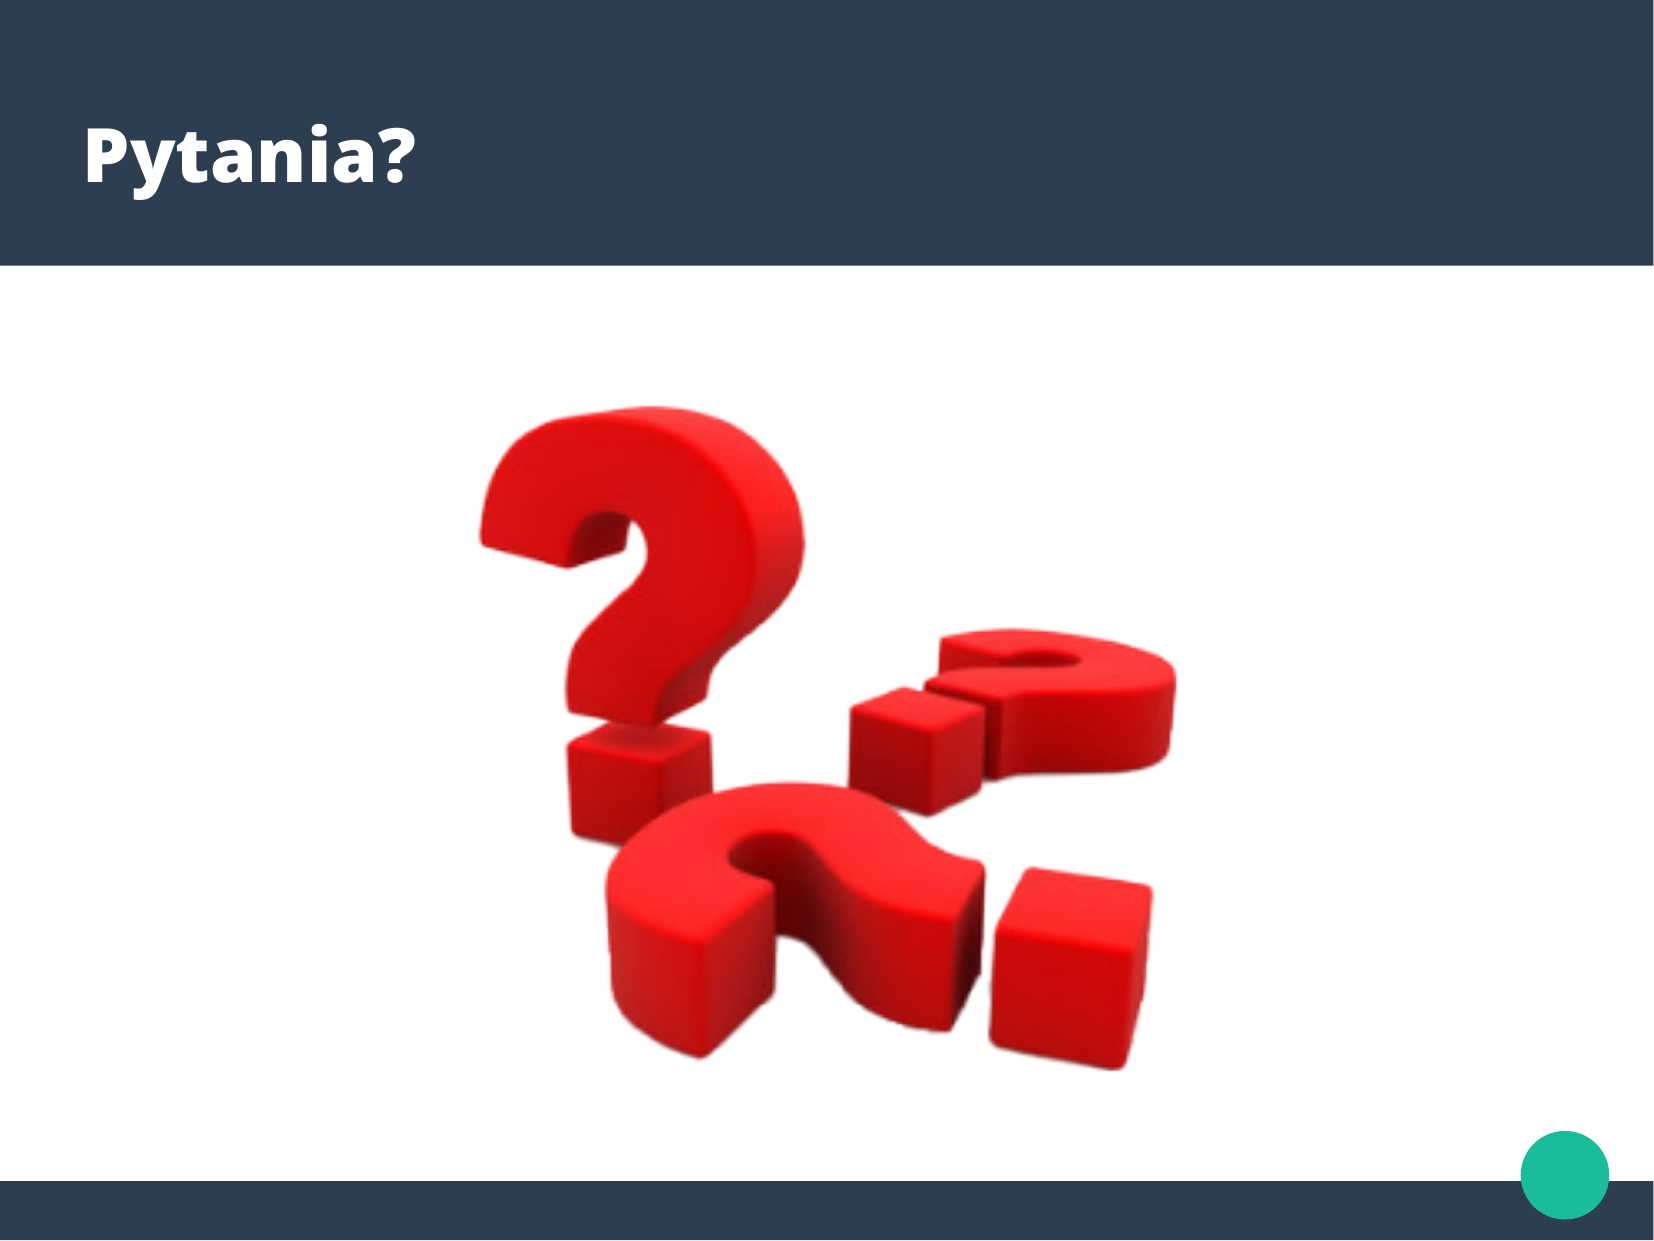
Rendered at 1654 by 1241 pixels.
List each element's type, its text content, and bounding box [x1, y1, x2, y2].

title Pytania? [82, 49, 1571, 257]
picture [413, 324, 1241, 1152]
